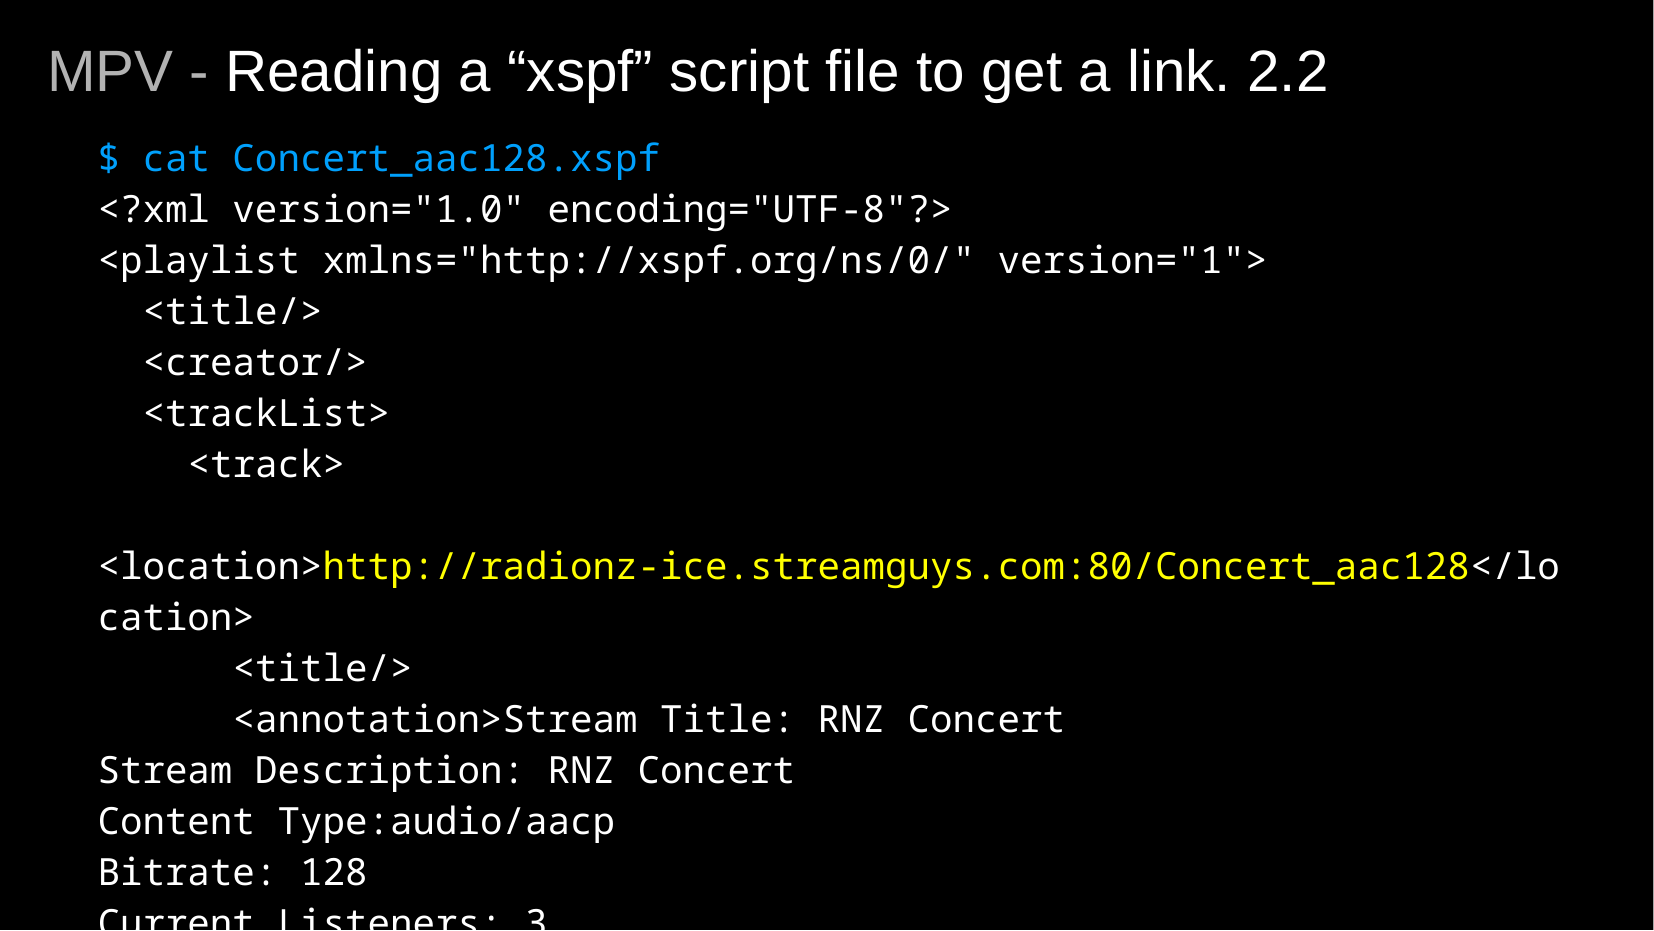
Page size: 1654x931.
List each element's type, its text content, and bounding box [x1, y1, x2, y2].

text_box $ cat Concert_aac128.xspf <?xml version="1.0" encoding="UTF-8"?> <playlist xmlns="http://xspf.org/ns/0/" version="1"> <title/> <creator/> <trackList> <track> <location>http://radionz-ice.streamguys.com:80/Concert_aac128</location> <title/> <annotation>Stream Title: RNZ Concert Stream Description: RNZ Concert Content Type:audio/aacp Bitrate: 128 Current Listeners: 3 Peak Listeners: 13 Stream Genre: Classical</annotation> <info>rnz.co.nz/concert</info> </track> </trackList> </playlist> [82, 124, 1589, 894]
title MPV - Reading a “xspf” script file to get a link. 2.2 [47, 29, 1630, 114]
